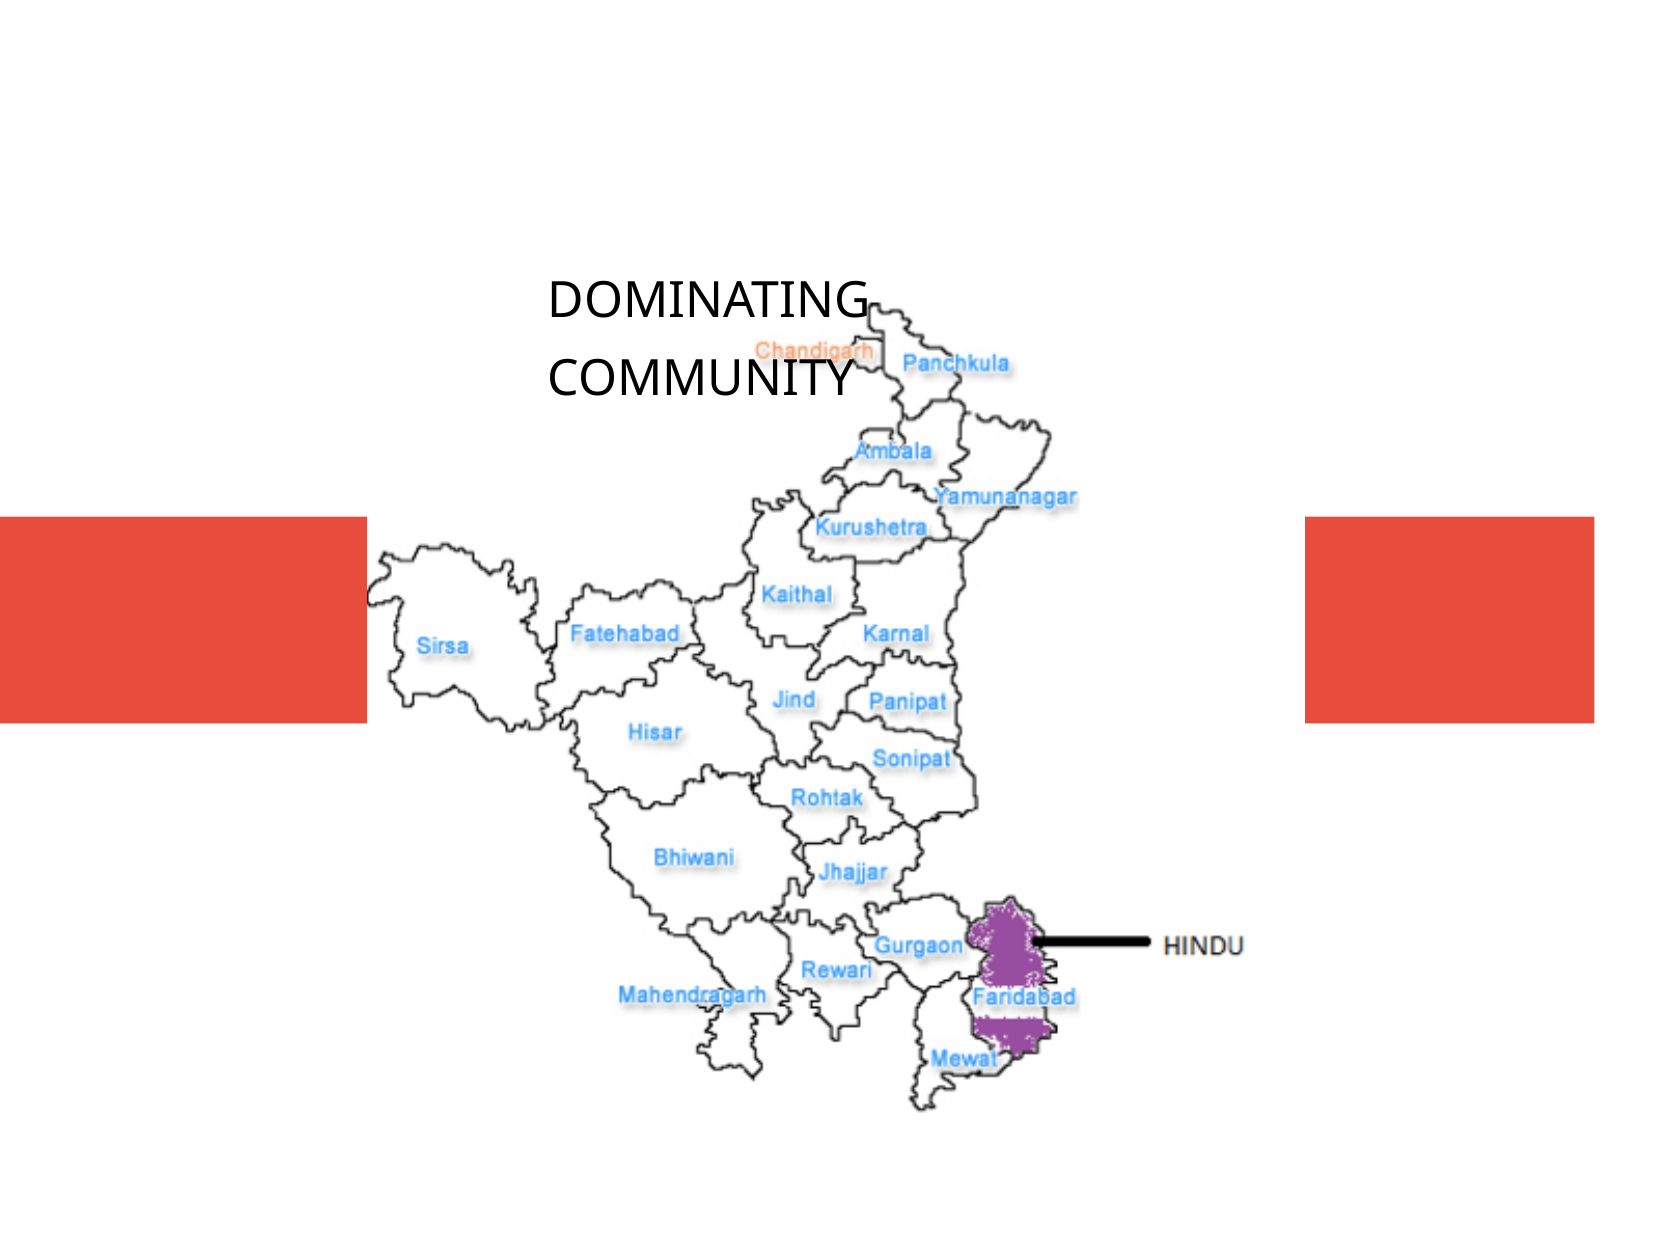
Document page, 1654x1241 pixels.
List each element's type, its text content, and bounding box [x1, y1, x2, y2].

picture [367, 299, 1305, 1171]
text_box DOMINATING COMMUNITY [532, 246, 1133, 319]
